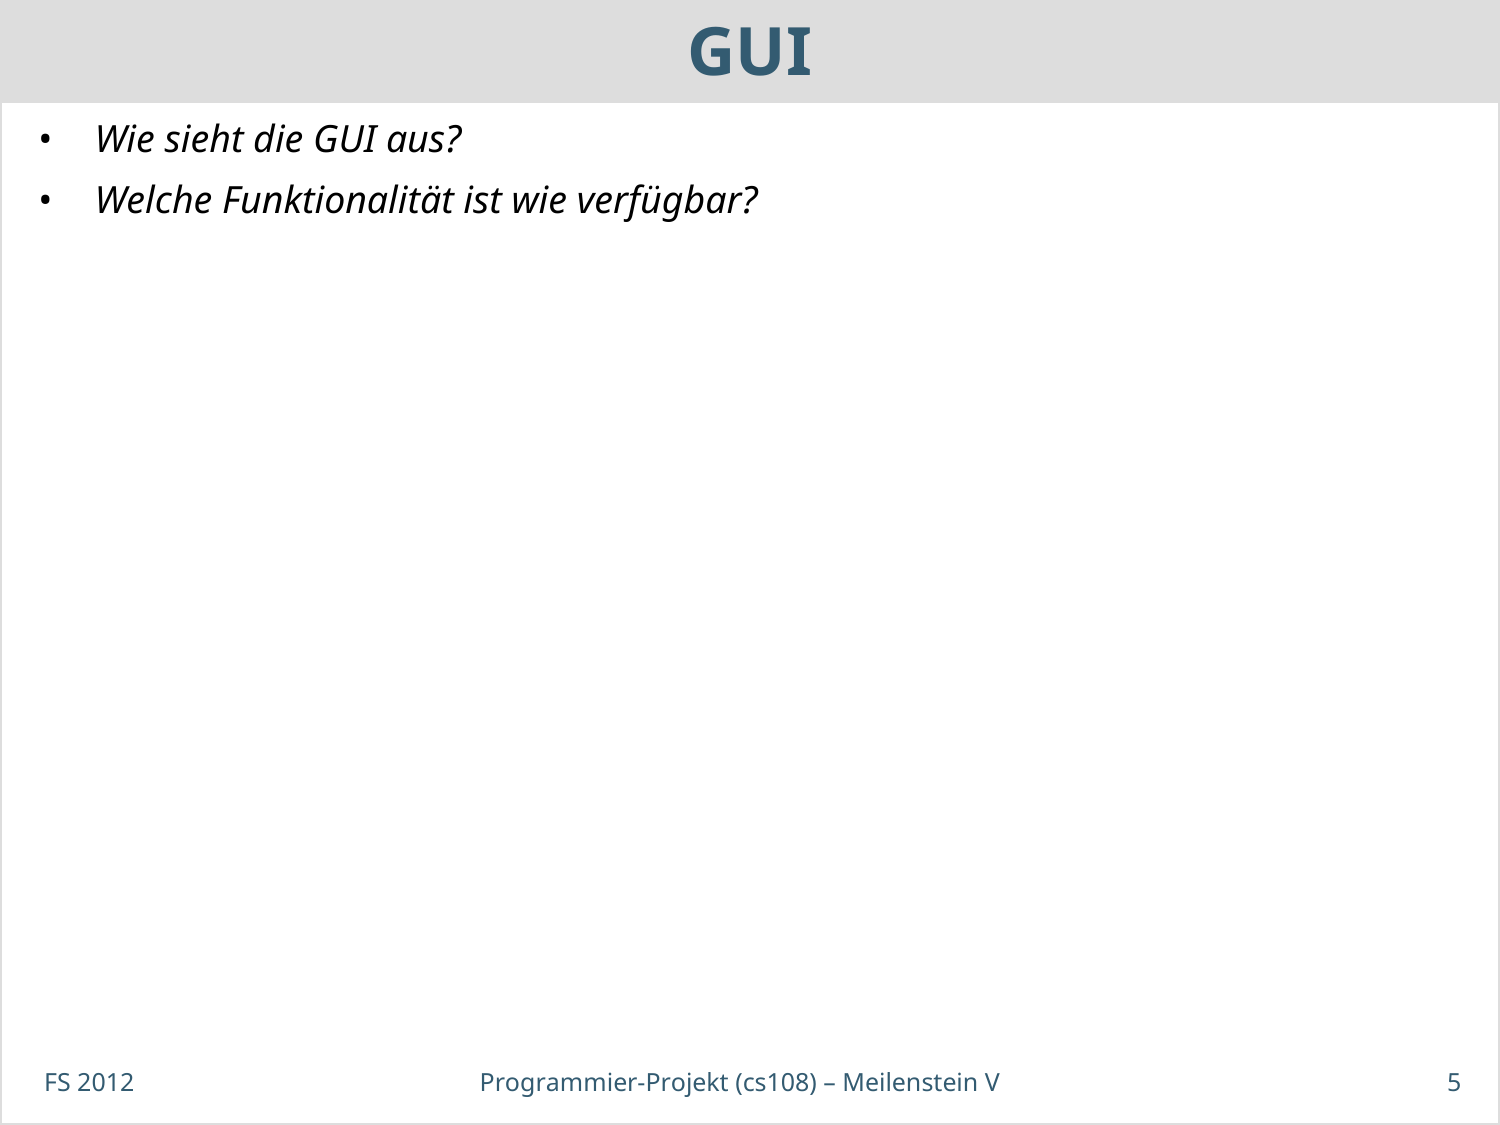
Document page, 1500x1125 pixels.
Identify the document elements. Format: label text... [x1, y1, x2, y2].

text_box <number> [1375, 1058, 1477, 1097]
list Wie sieht die GUI aus? Welche Funktionalität ist wie verfügbar? [23, 105, 1474, 994]
text_box FS 2012 [29, 1058, 195, 1097]
text_box Programmier-Projekt (cs108) – Meilenstein V [300, 1058, 1201, 1107]
title GUI [0, 0, 1500, 100]
